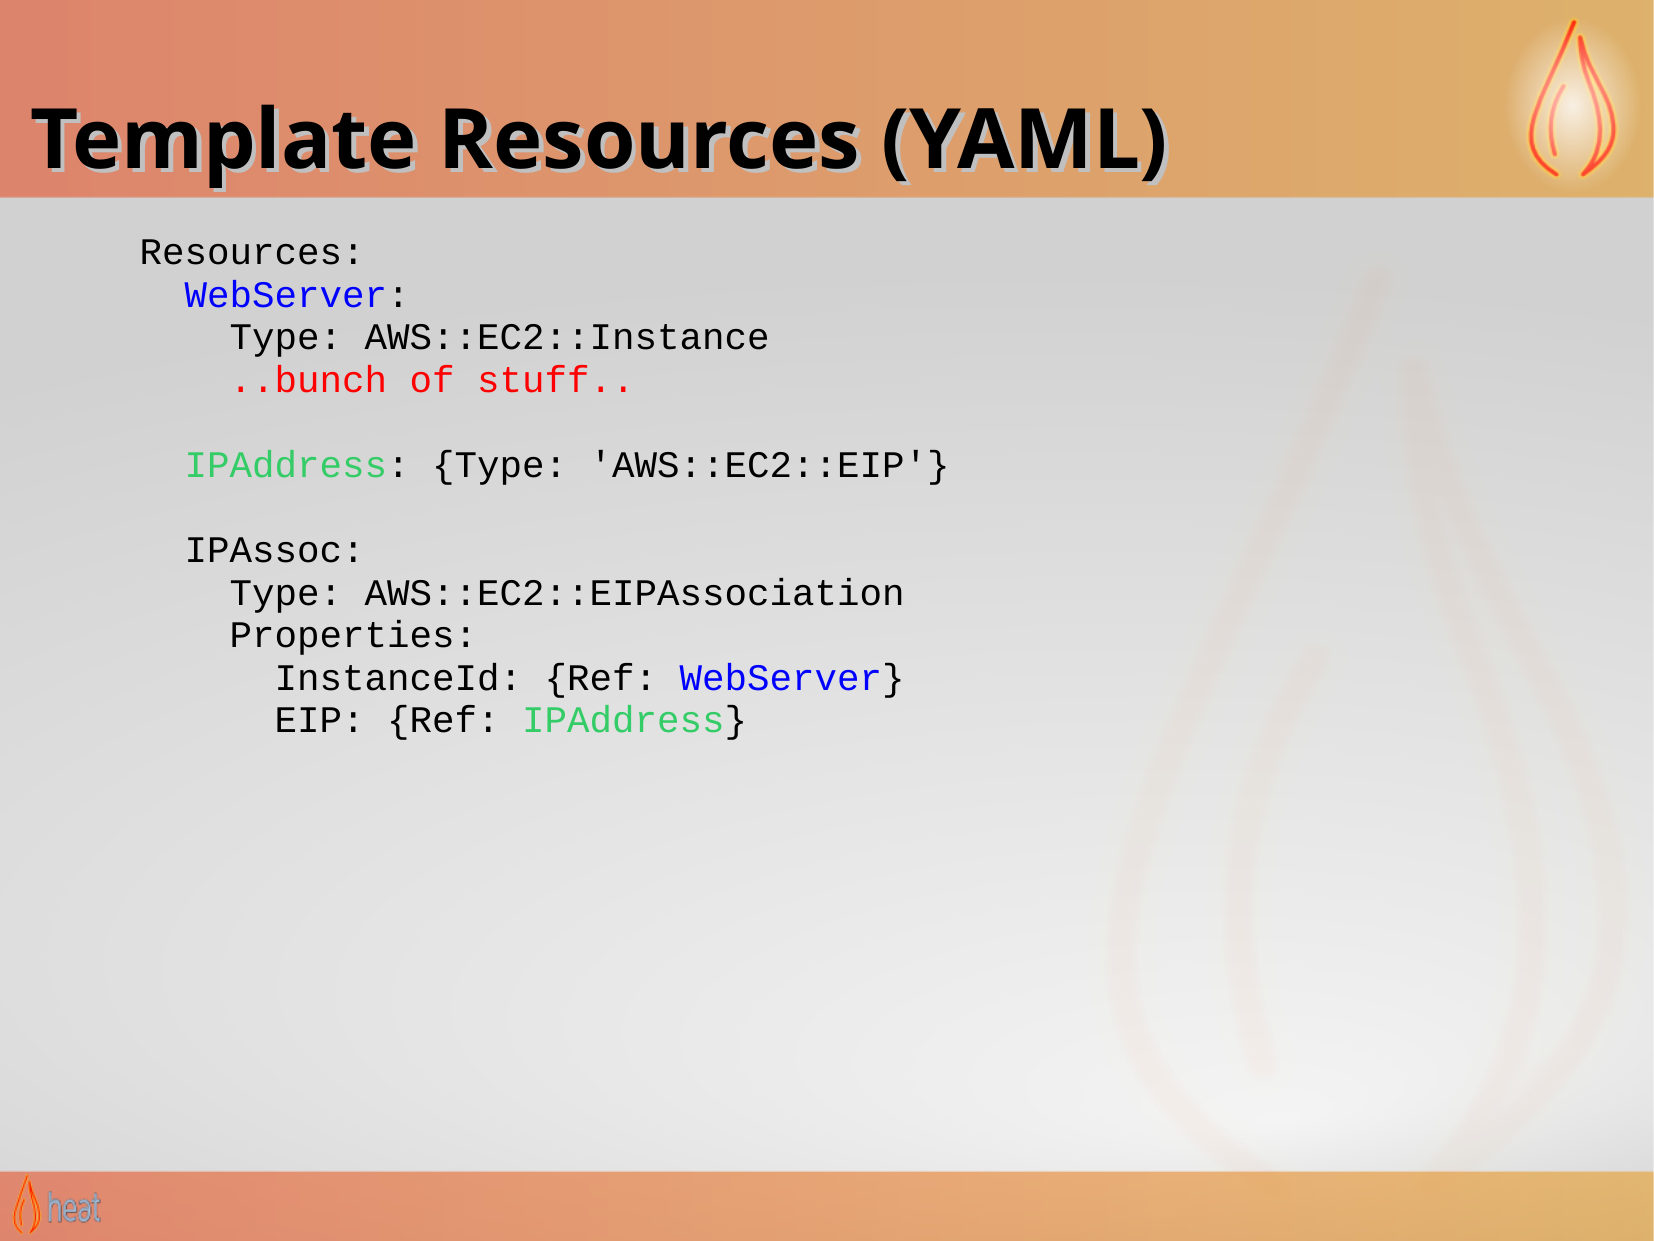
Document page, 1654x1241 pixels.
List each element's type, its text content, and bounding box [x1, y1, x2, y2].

text_box Resources: WebServer: Type: AWS::EC2::Instance ..bunch of stuff.. IPAddress: {Type: 'AWS::EC2::EIP'} IPAssoc: Type: AWS::EC2::EIPAssociation Properties: InstanceId: {Ref: WebServer} EIP: {Ref: IPAddress} [124, 226, 1385, 752]
title Template Resources (YAML) [30, 23, 1606, 249]
picture [0, 0, 1654, 1241]
